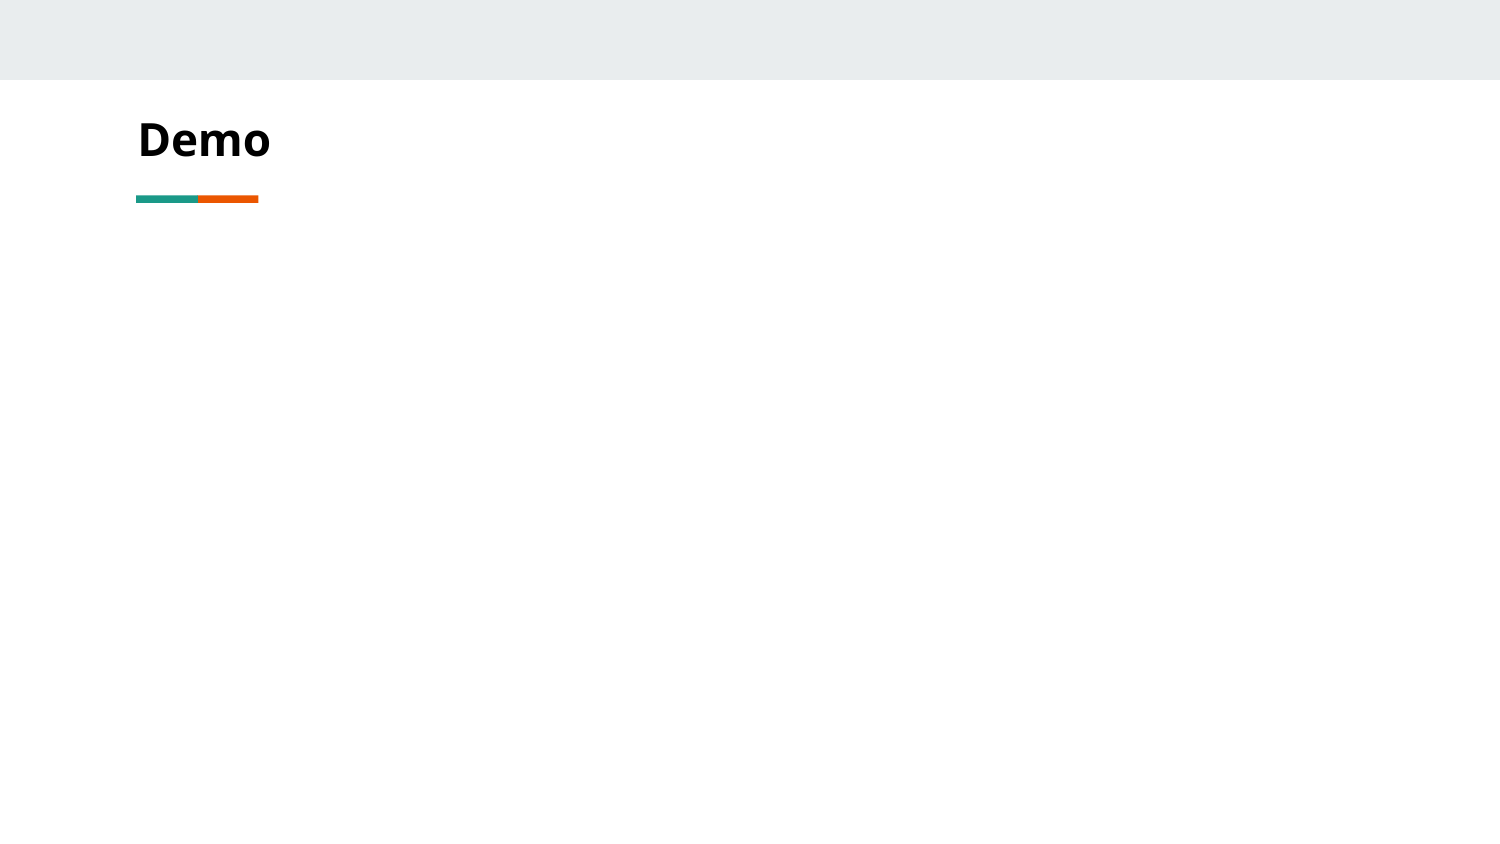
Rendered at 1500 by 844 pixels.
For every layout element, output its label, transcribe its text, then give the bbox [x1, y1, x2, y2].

title Demo [137, 95, 1399, 183]
